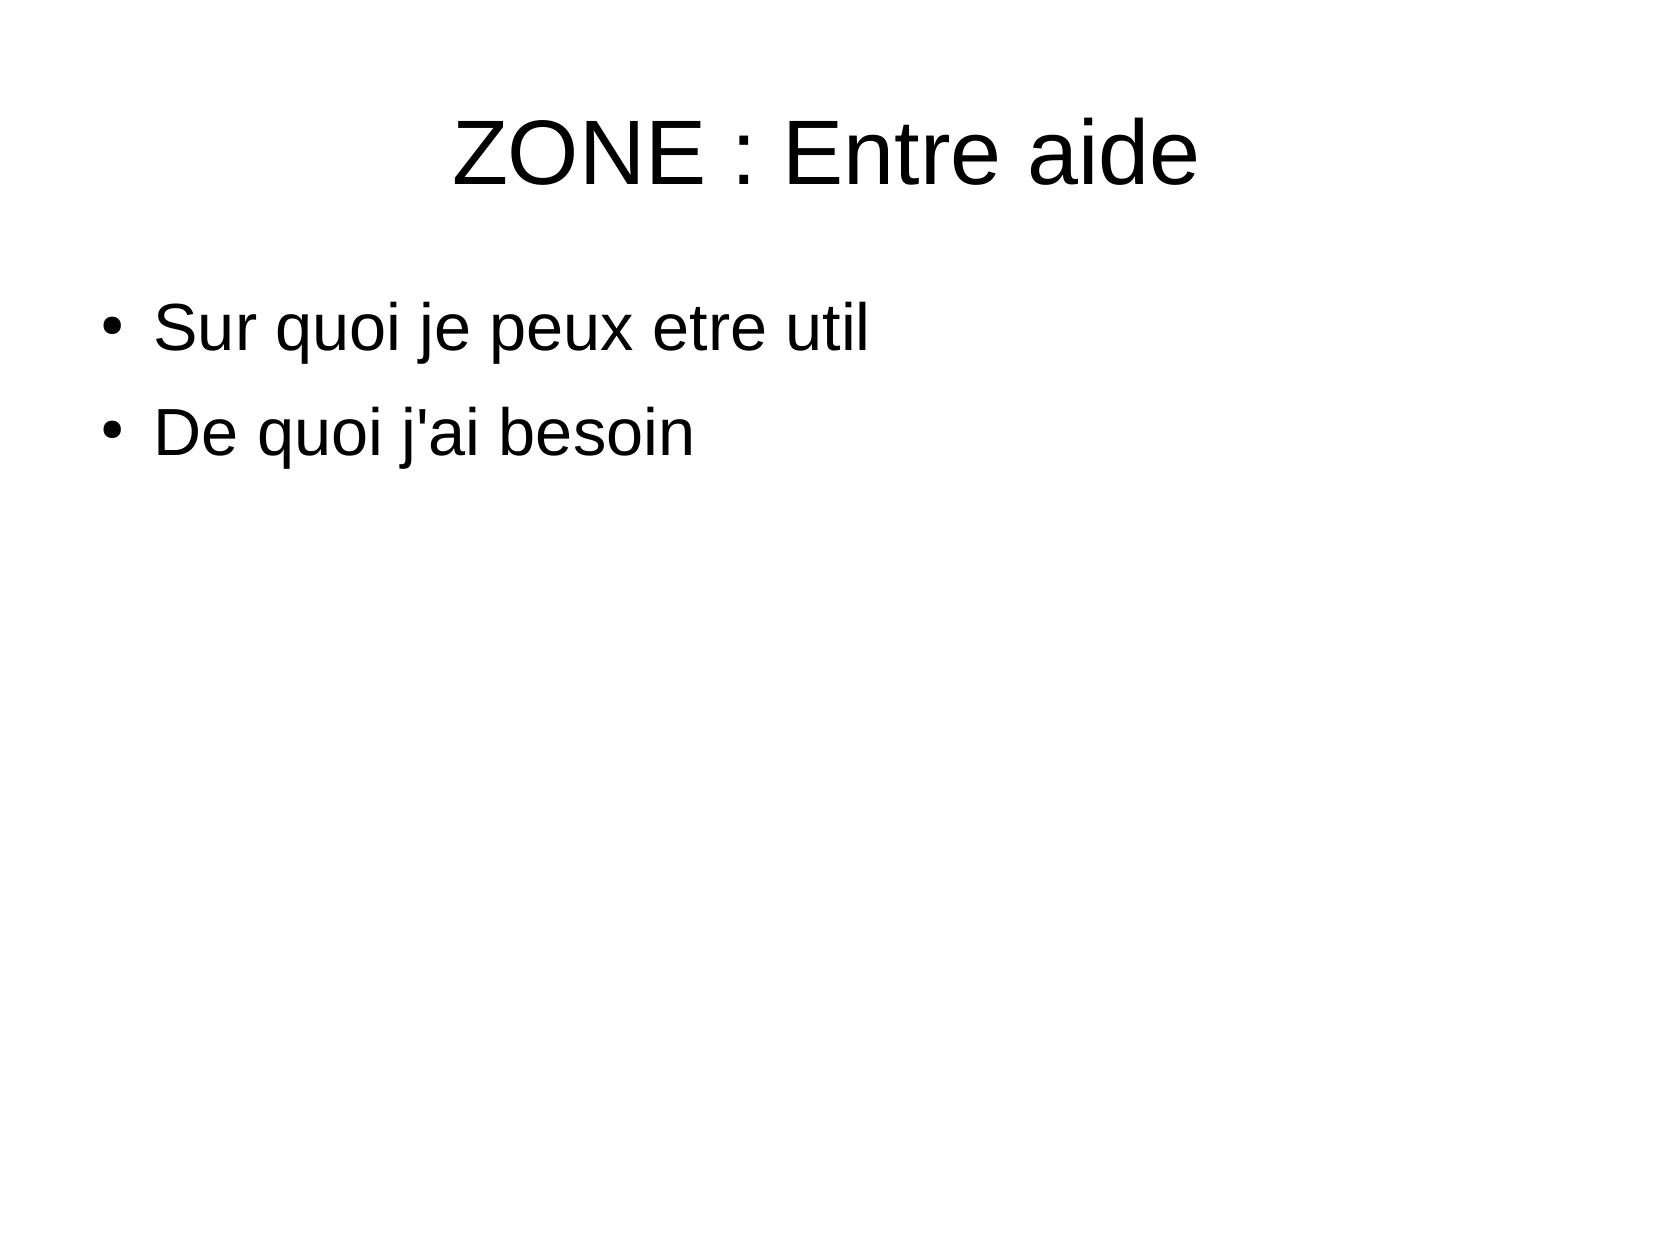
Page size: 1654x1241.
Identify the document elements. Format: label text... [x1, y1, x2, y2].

title ZONE : Entre aide [82, 49, 1571, 257]
list Sur quoi je peux etre util De quoi j'ai besoin [82, 290, 1538, 1010]
